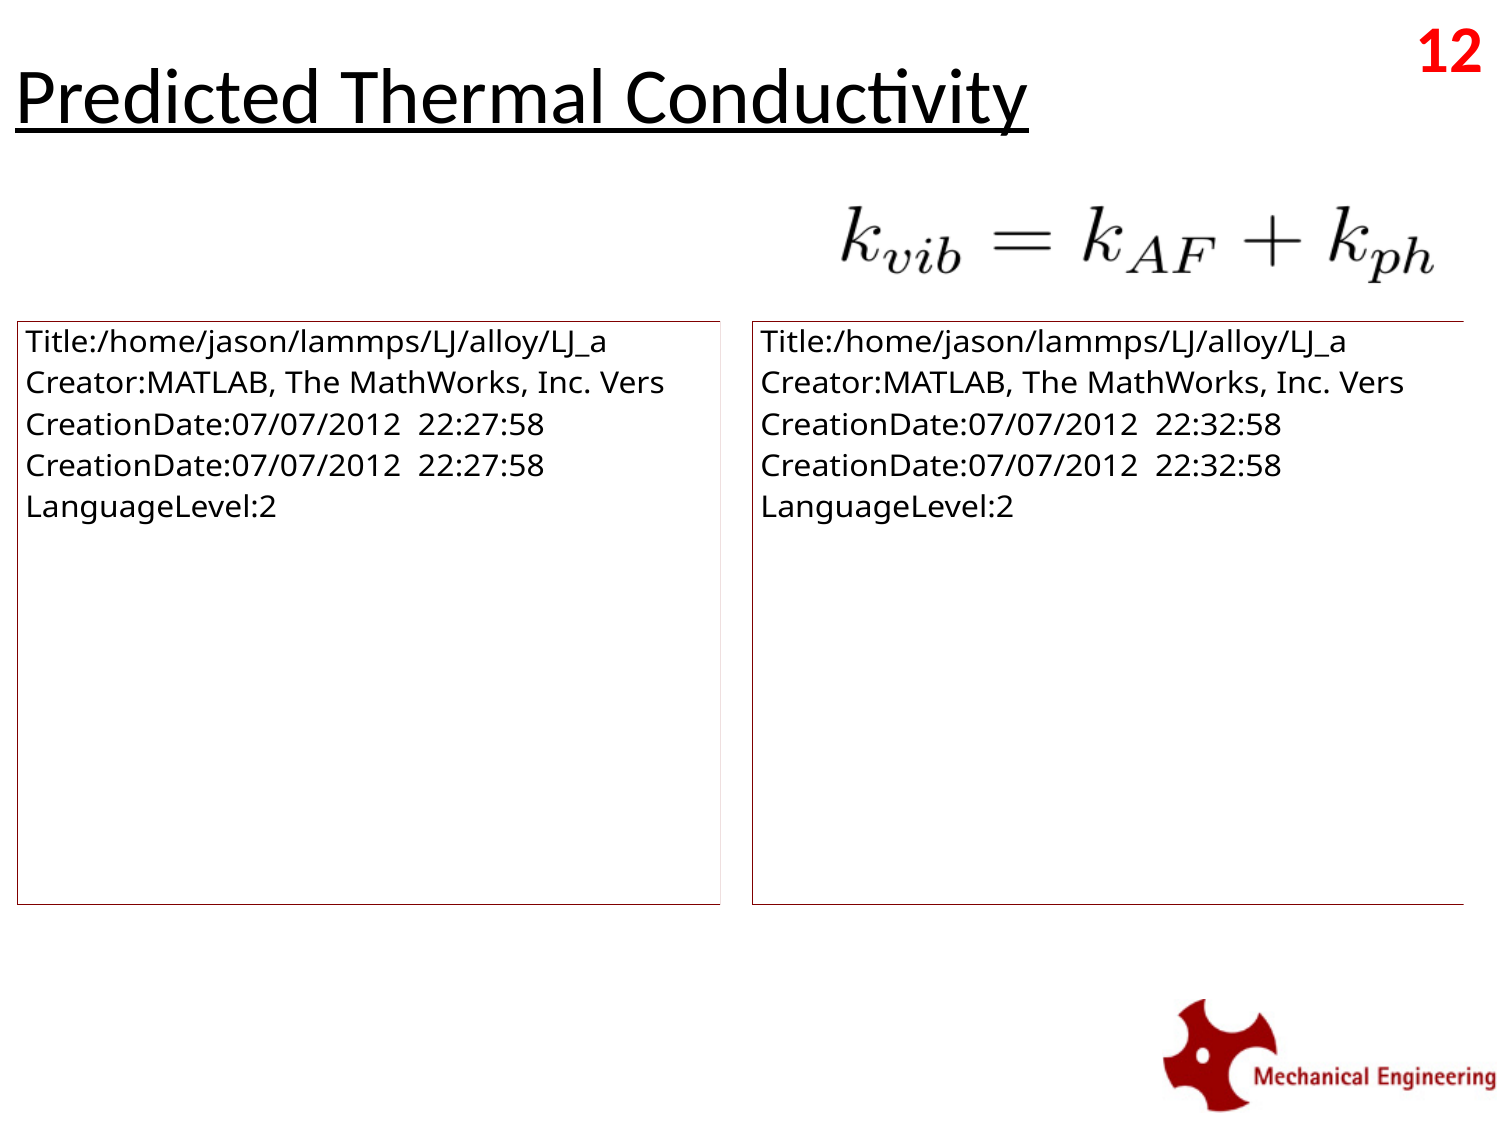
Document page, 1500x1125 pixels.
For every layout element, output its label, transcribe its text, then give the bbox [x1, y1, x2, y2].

picture [1162, 999, 1497, 1113]
picture [819, 185, 1441, 307]
picture [15, 319, 721, 905]
picture [750, 319, 1464, 905]
text_box 12 [1401, 0, 1499, 93]
title Predicted Thermal Conductivity [0, 0, 1381, 186]
